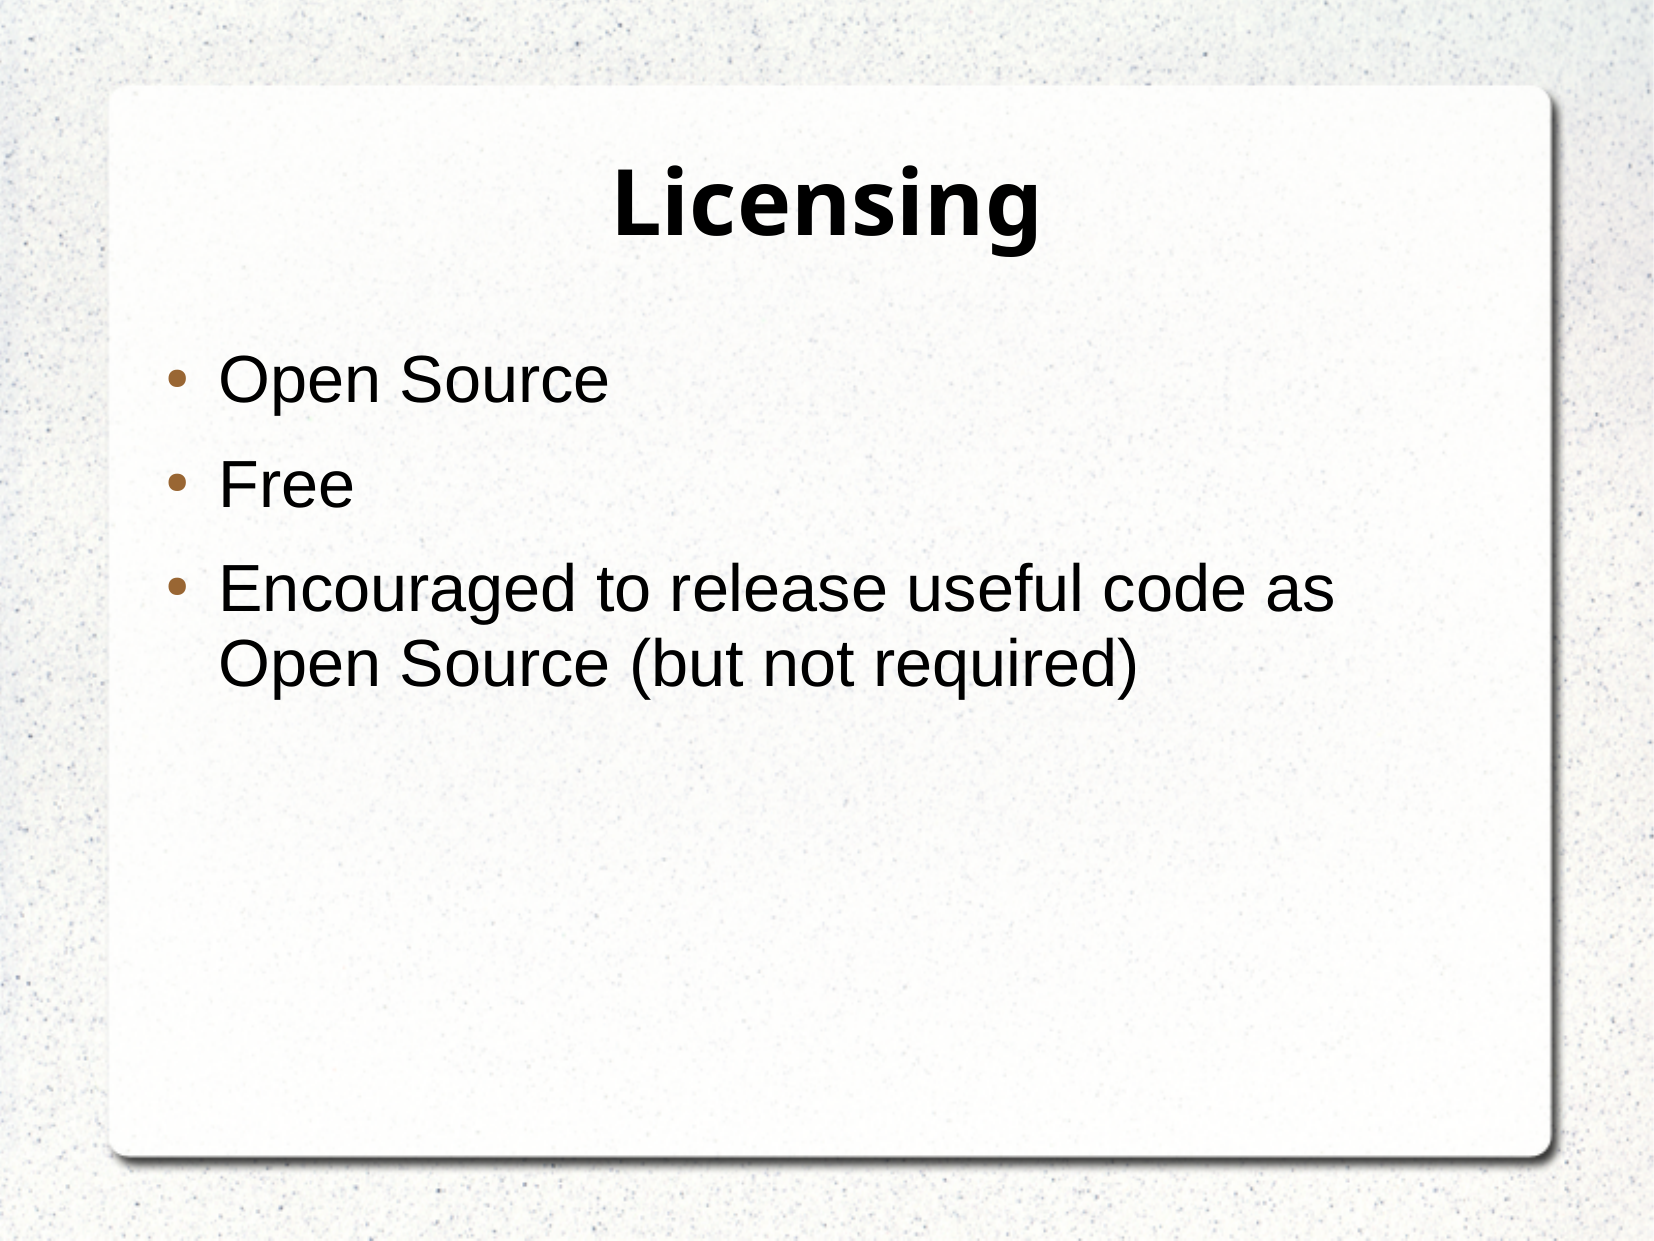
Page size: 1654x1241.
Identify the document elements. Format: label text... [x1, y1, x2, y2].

title Licensing [118, 96, 1536, 304]
picture [0, 0, 1654, 1241]
list Open Source Free Encouraged to release useful code as Open Source (but not required) [147, 342, 1506, 978]
